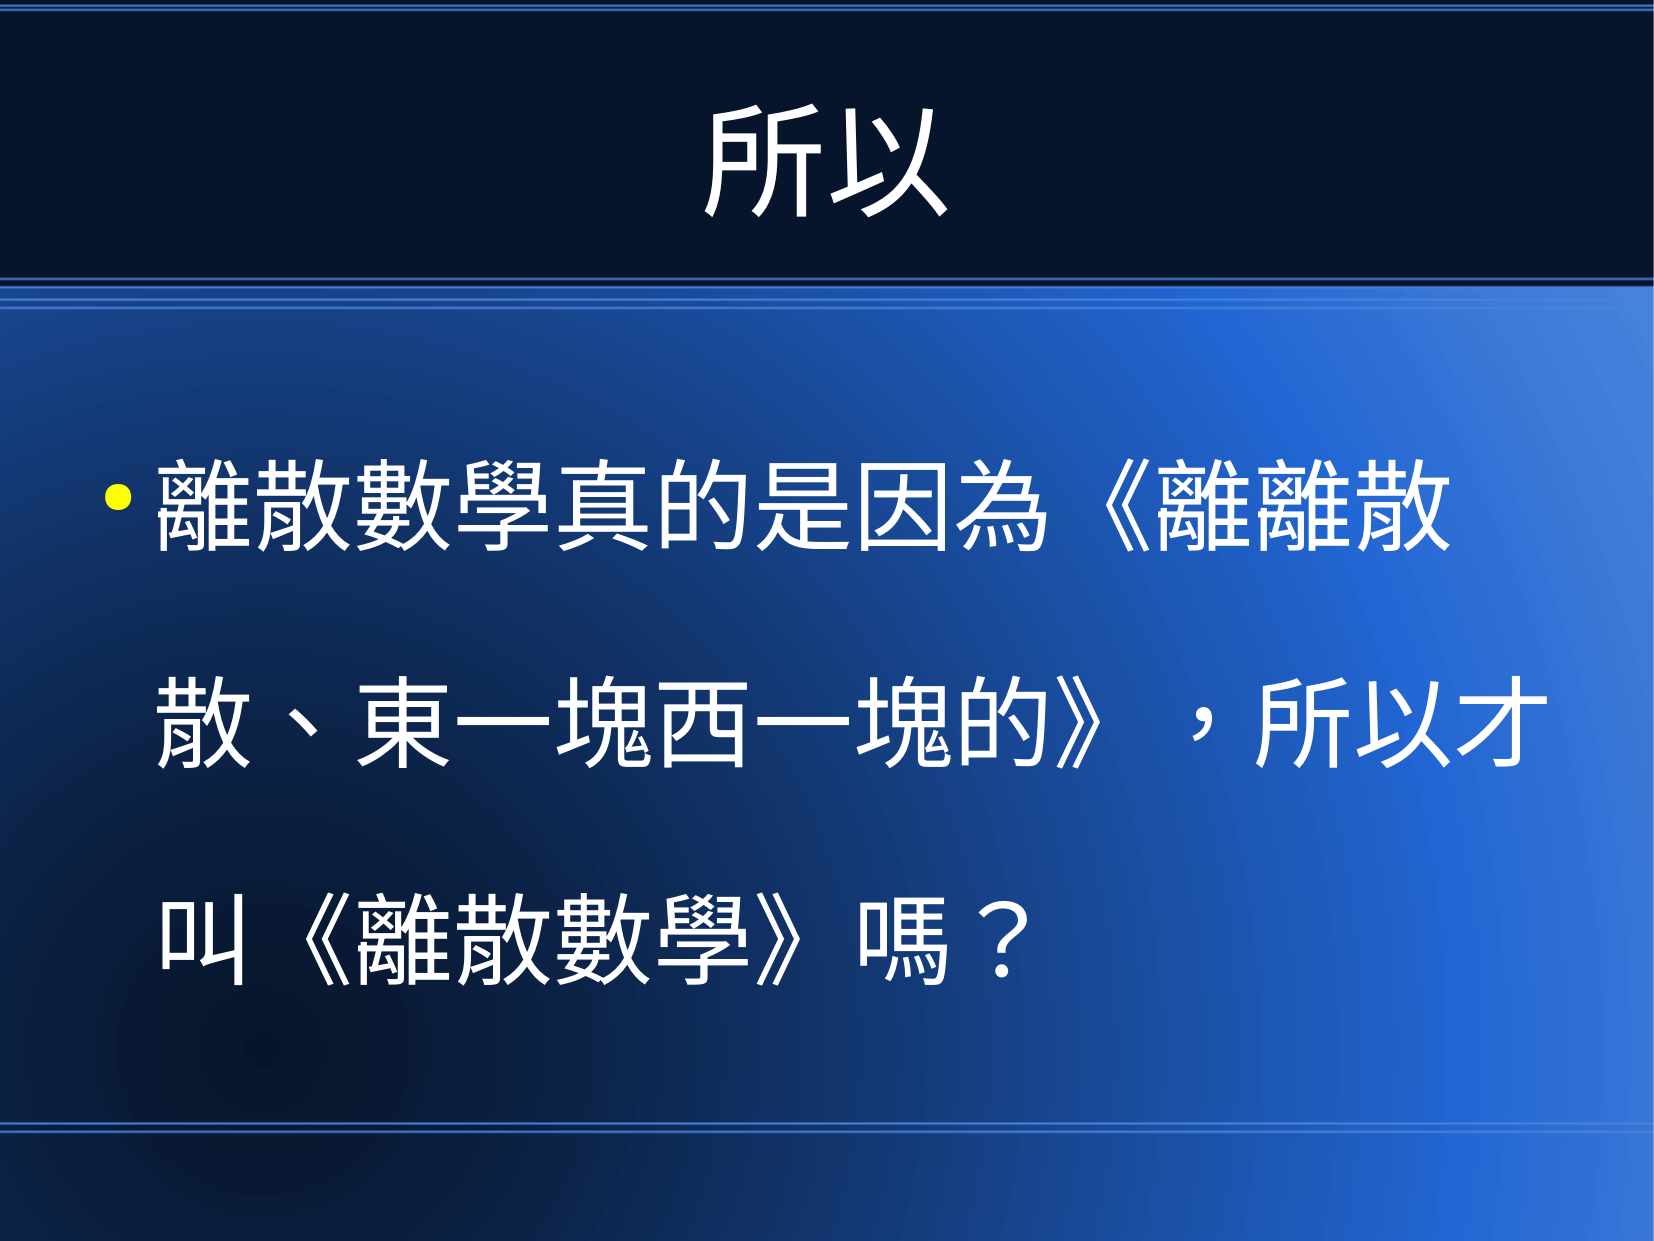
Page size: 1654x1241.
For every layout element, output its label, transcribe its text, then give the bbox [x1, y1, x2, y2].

picture [0, 0, 1654, 1241]
list 離散數學真的是因為《離離散散、東一塊西一塊的》，所以才叫《離散數學》嗎？ [82, 355, 1571, 1241]
title 所以 [82, 49, 1571, 257]
